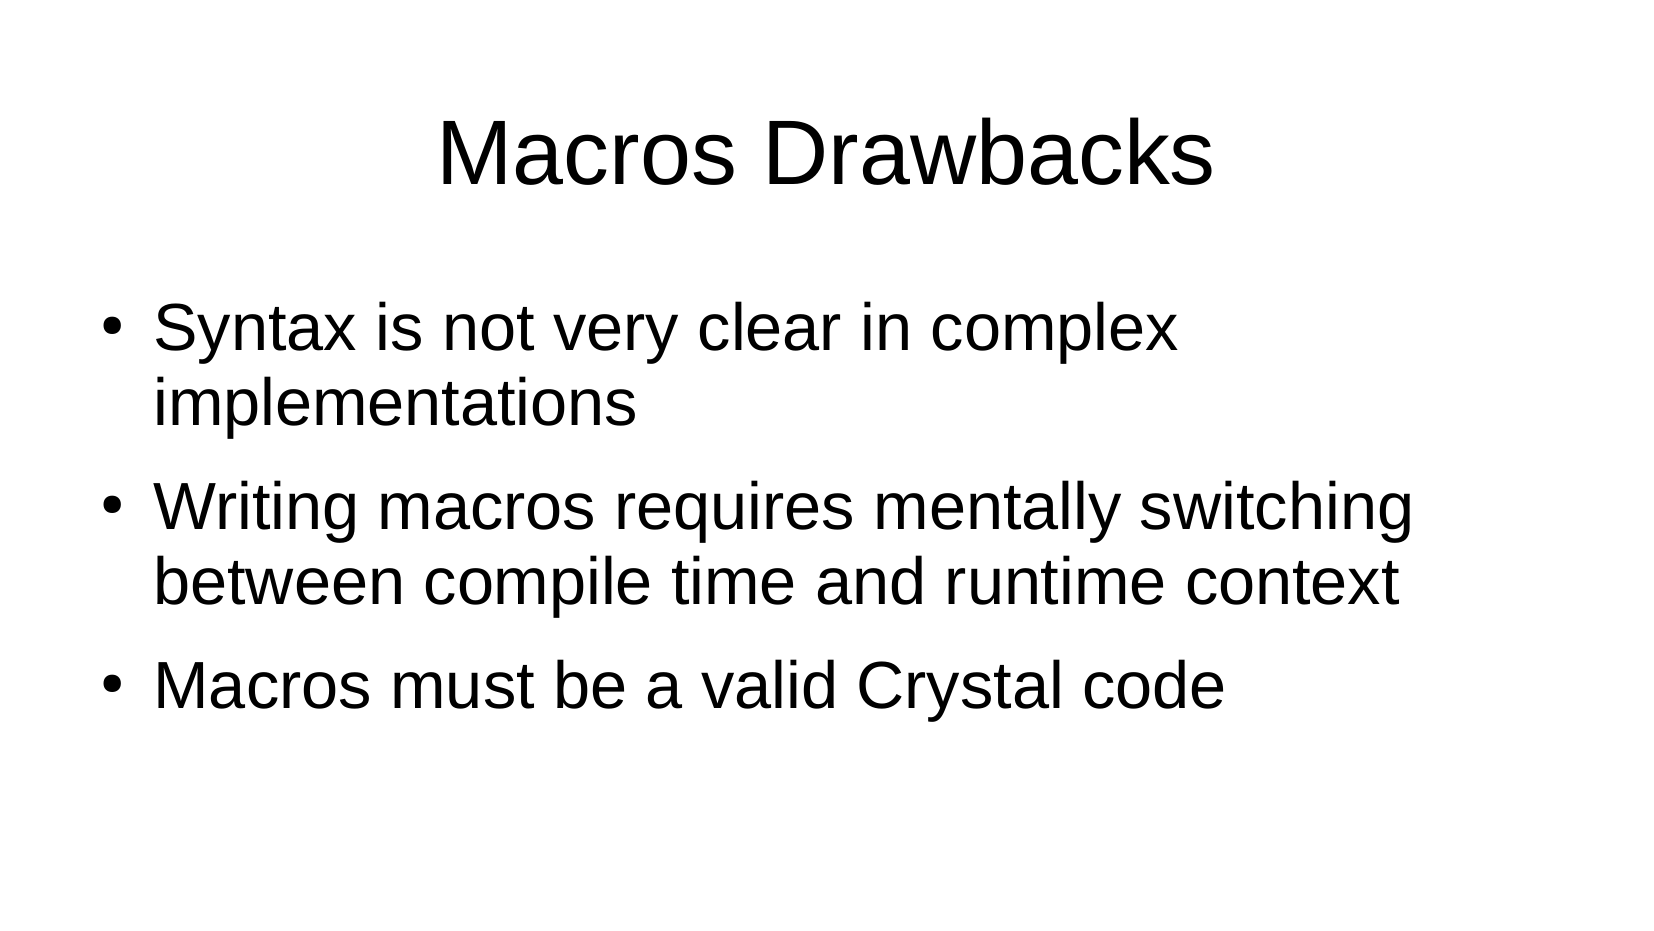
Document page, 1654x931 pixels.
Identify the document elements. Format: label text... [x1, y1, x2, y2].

title Macros Drawbacks [82, 49, 1571, 257]
list Syntax is not very clear in complex implementations Writing macros requires mentally switching between compile time and runtime context Macros must be a valid Crystal code [82, 290, 1571, 856]
